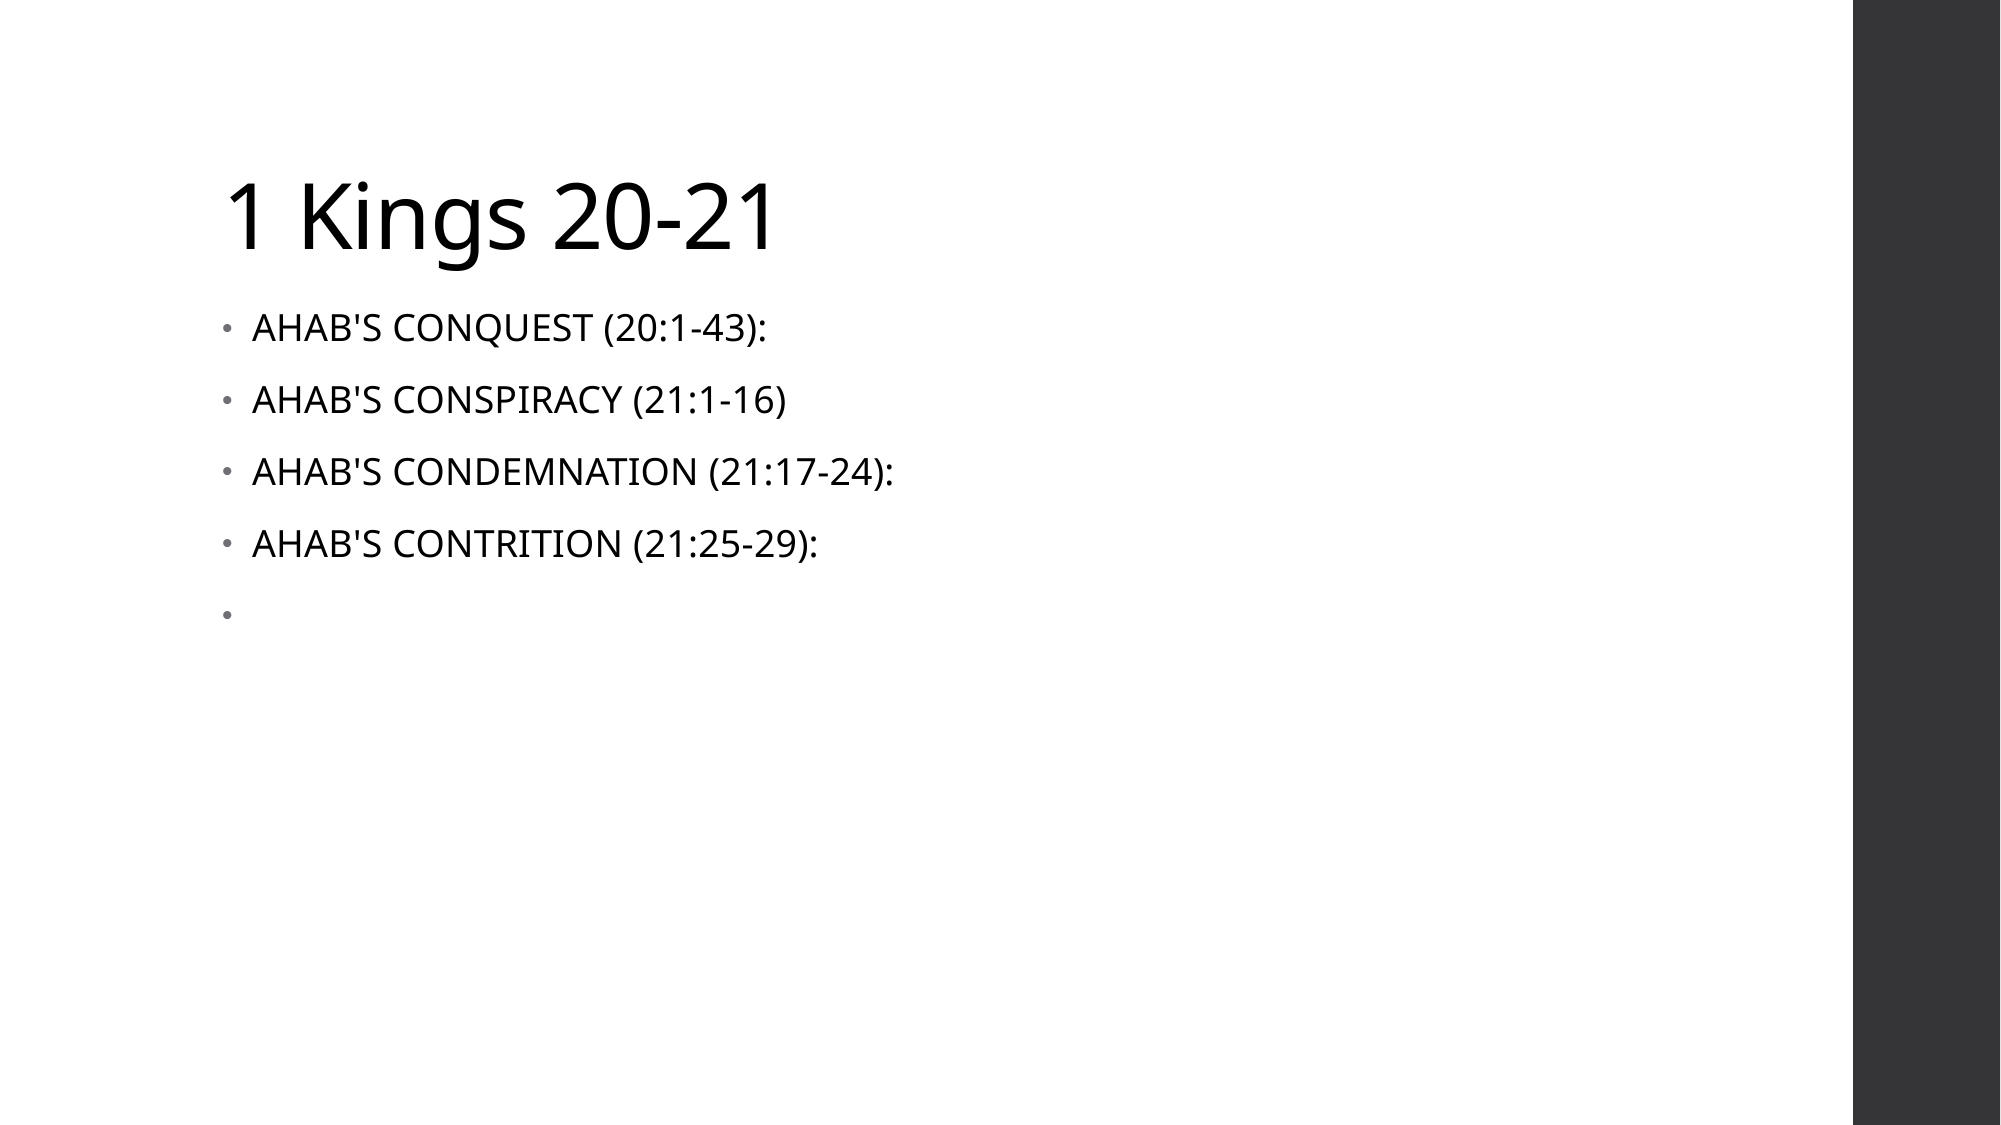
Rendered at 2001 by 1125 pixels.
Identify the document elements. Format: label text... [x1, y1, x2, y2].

list AHAB'S CONQUEST (20:1-43): AHAB'S CONSPIRACY (21:1-16) AHAB'S CONDEMNATION (21:17-24): AHAB'S CONTRITION (21:25-29): [206, 299, 1617, 1014]
title 1 Kings 20-21 [206, 60, 1797, 278]
